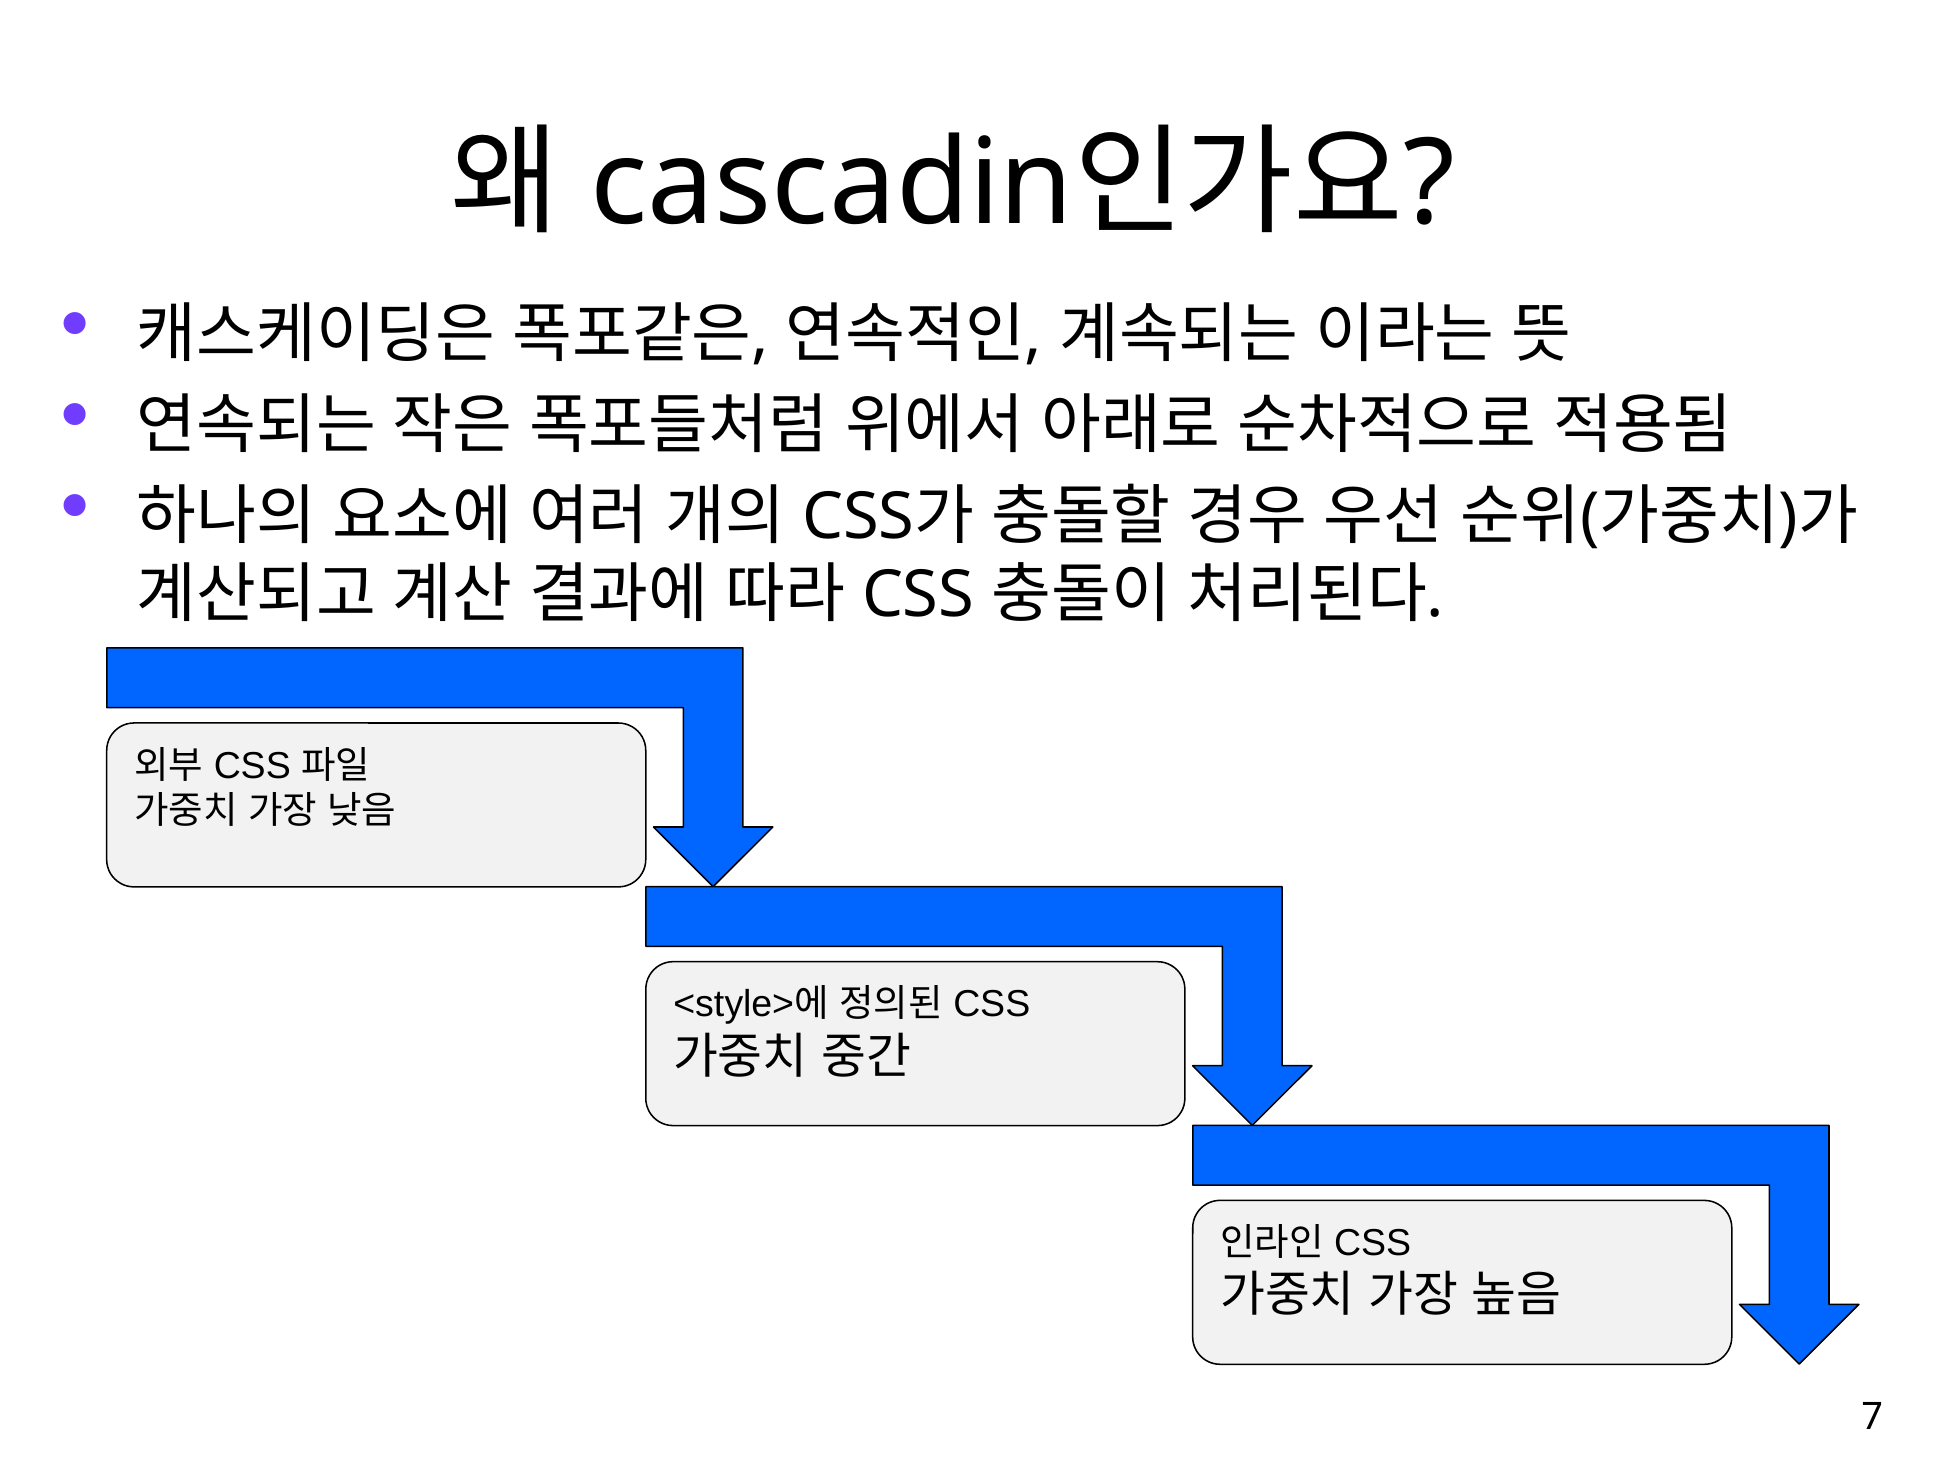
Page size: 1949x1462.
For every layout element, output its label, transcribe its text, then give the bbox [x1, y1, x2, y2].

slide_number 20 [1496, 1372, 1899, 1462]
text_box <style>에 정의된 CSS 가중치 중간 [645, 961, 1185, 1126]
text_box [645, 886, 1859, 1365]
title 왜 cascadin인가요? [156, 92, 1749, 255]
list 캐스케이딩은 폭포같은, 연속적인, 계속되는 이라는 뜻 연속되는 작은 폭포들처럼 위에서 아래로 순차적으로 적용됨 하나의 요소에 여러 개의 CSS가 충돌할 경우 우선 순위(가중치)가 계산되고 계산 결과에 따라 CSS 충돌이 처리된다. [48, 284, 1897, 1343]
text_box 외부 CSS 파일 가중치 가장 낮음 [106, 722, 646, 887]
text_box 인라인 CSS 가중치 가장 높음 [1192, 1200, 1732, 1365]
